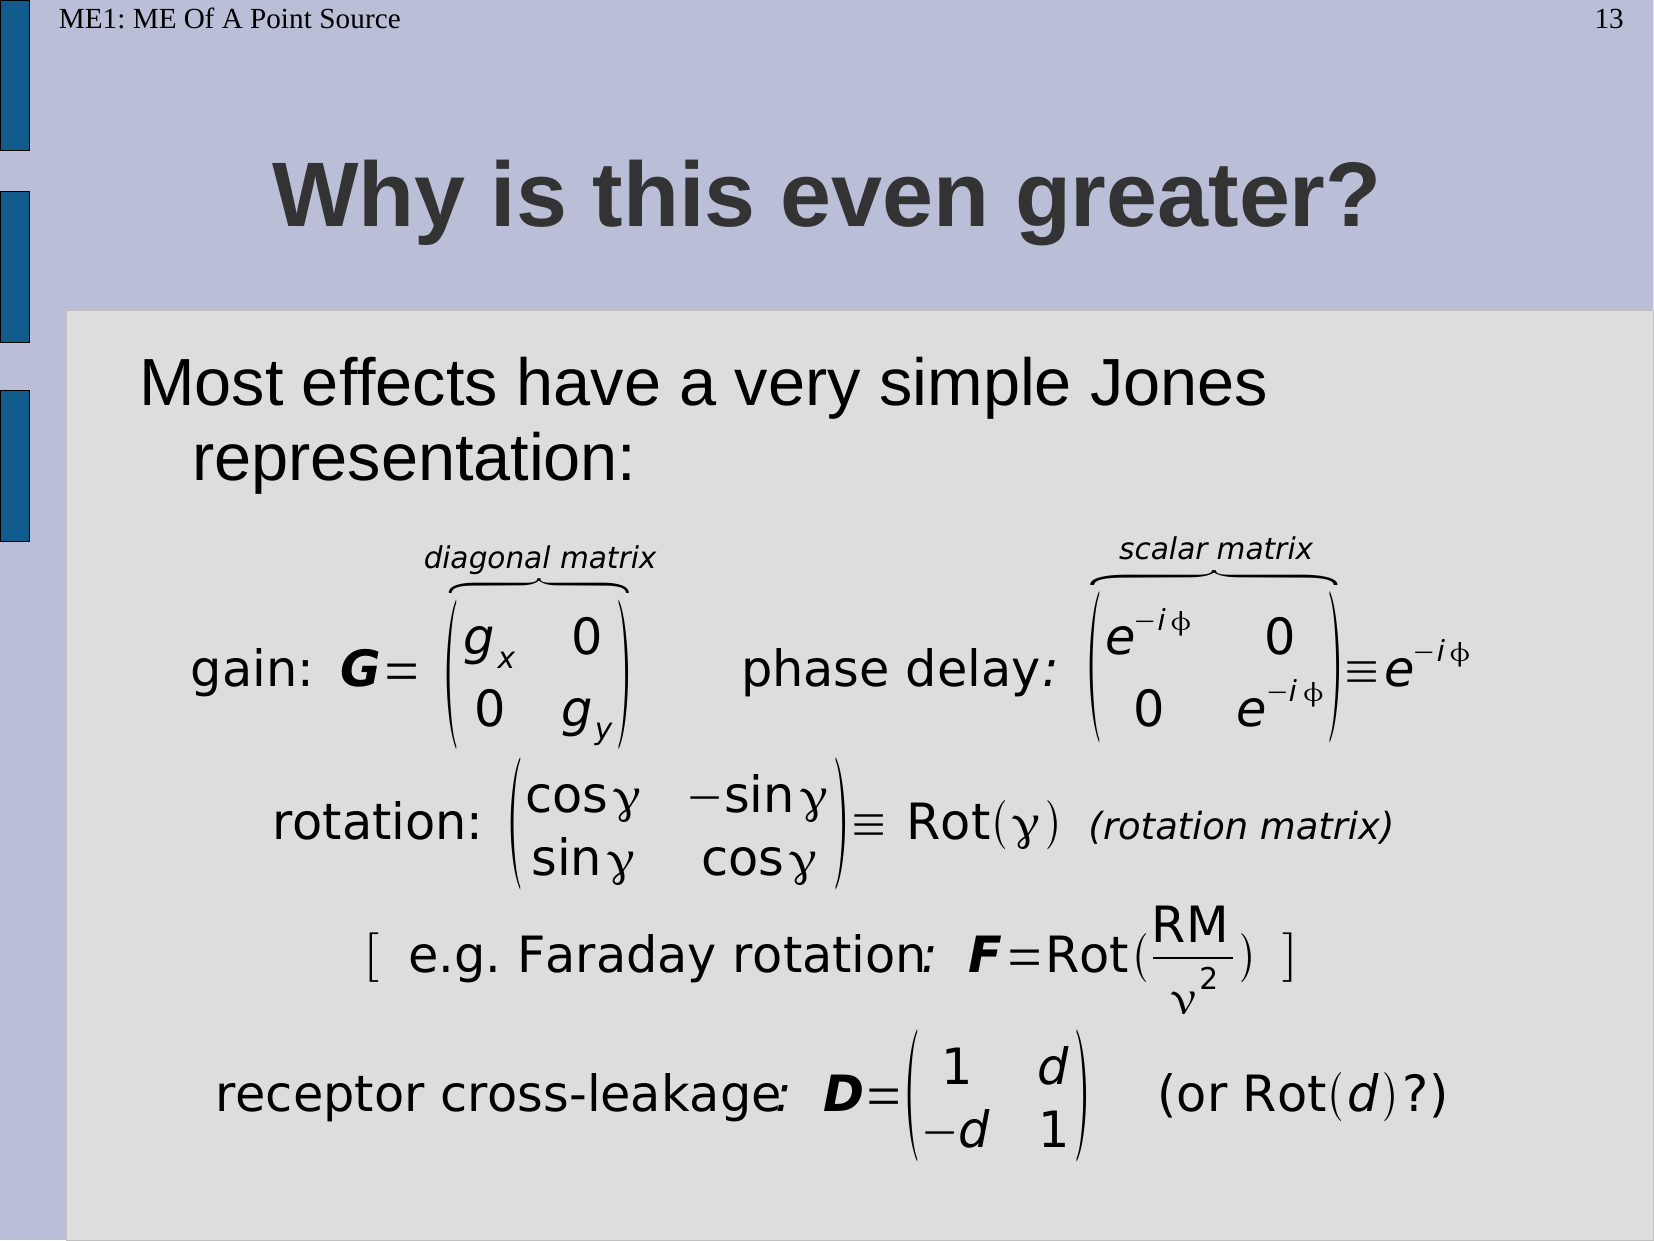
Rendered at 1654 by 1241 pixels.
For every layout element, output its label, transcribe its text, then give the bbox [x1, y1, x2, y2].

list Most effects have a very simple Jones representation: [121, 344, 1534, 562]
title Why is this even greater? [121, 91, 1534, 299]
chart [184, 531, 1477, 1165]
